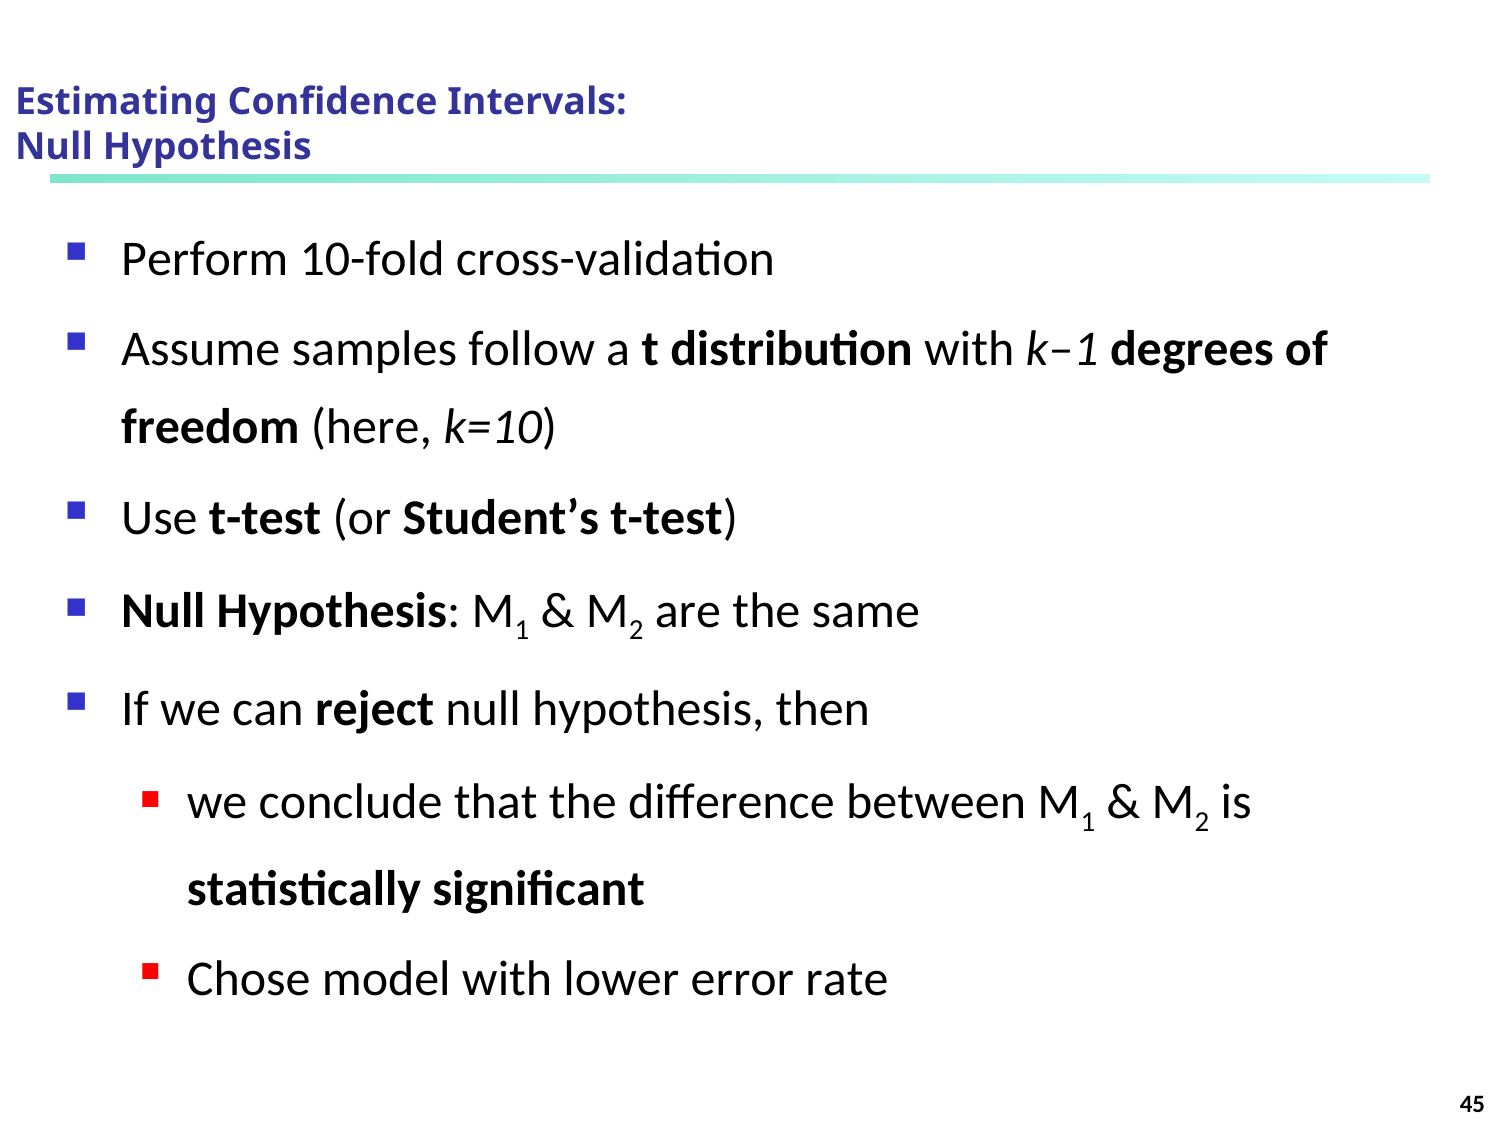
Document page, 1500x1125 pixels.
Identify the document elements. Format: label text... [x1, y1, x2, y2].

text_box <number> [1187, 1062, 1500, 1125]
title Estimating Confidence Intervals: Null Hypothesis [0, 0, 1500, 175]
list Perform 10-fold cross-validation Assume samples follow a t distribution with k–1 degrees of freedom (here, k=10) Use t-test (or Student’s t-test) Null Hypothesis: M1 & M2 are the same If we can reject null hypothesis, then we conclude that the difference between M1 & M2 is statistically significant Chose model with lower error rate [49, 199, 1438, 1063]
